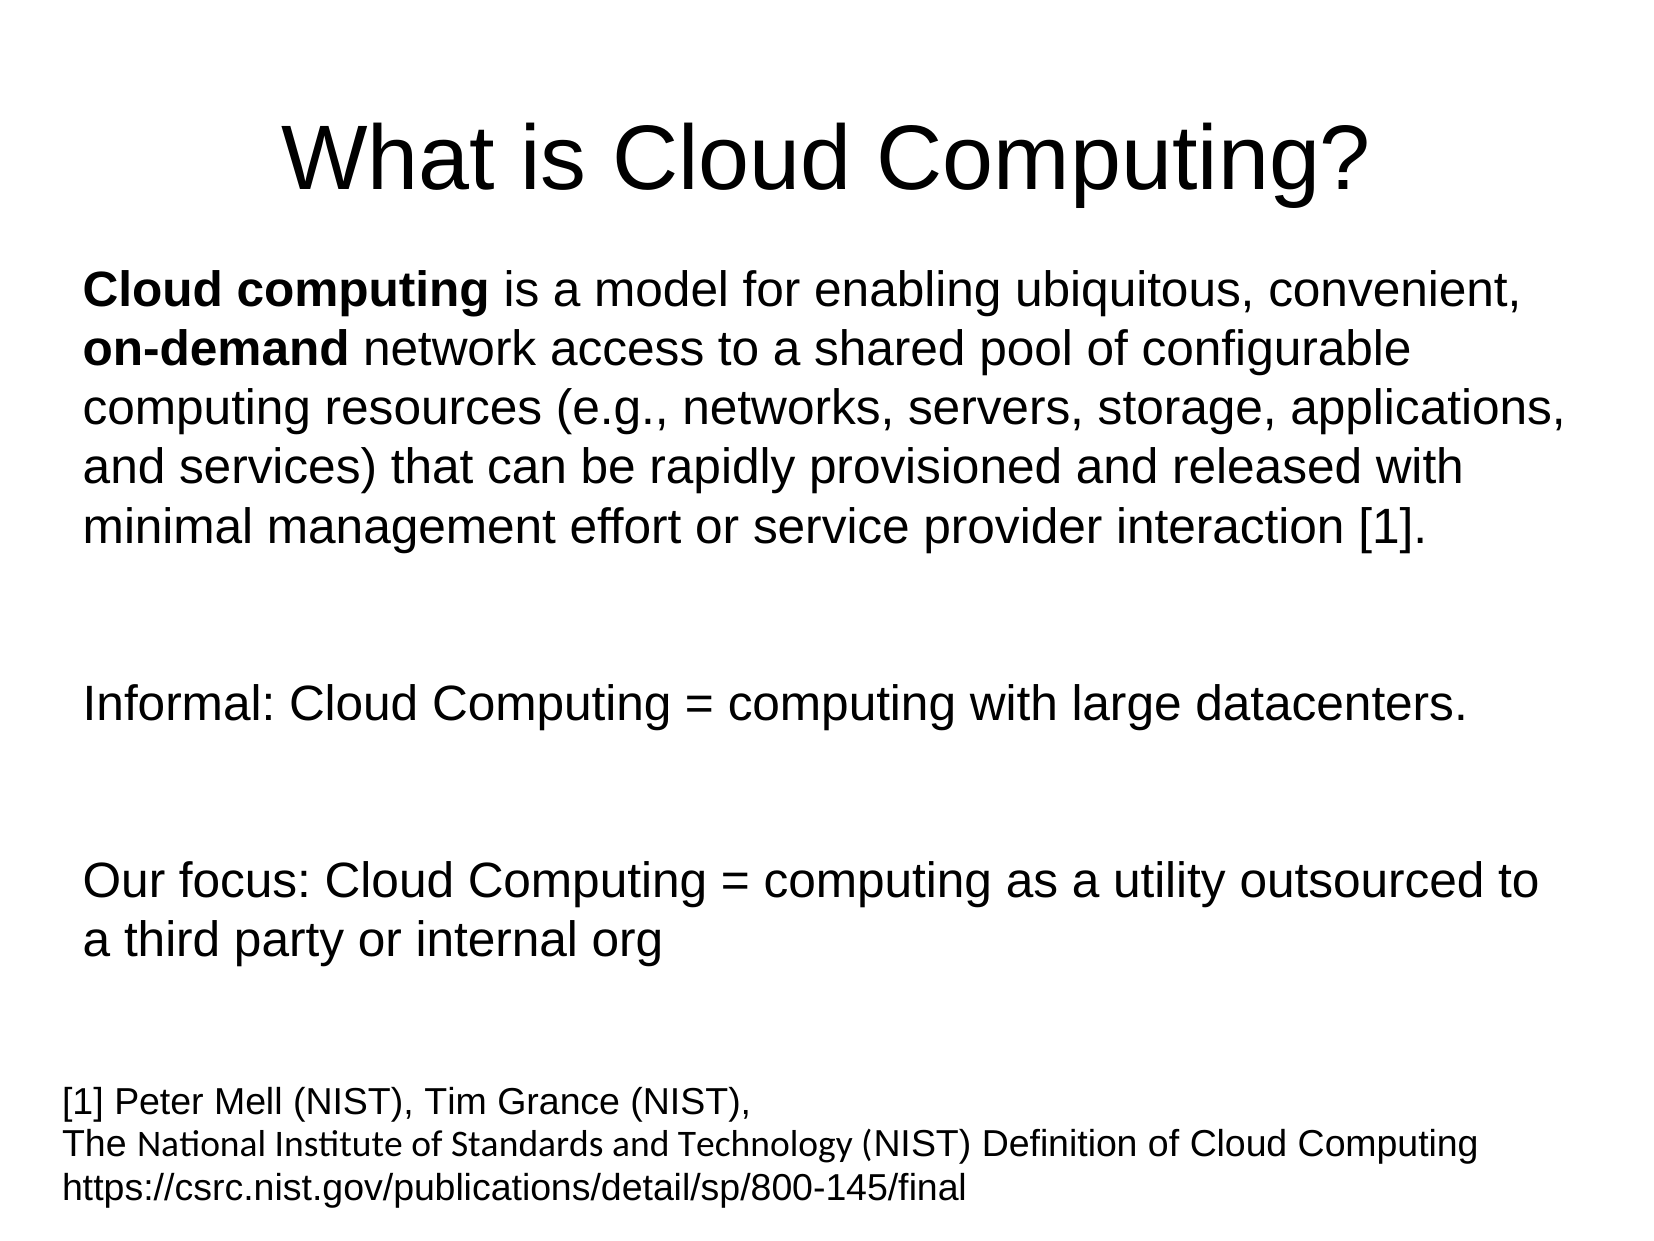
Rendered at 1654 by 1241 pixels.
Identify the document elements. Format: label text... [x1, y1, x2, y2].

text_box [1] Peter Mell (NIST), Tim Grance (NIST), The National Institute of Standards and Technology (NIST) Definition of Cloud Computing https://csrc.nist.gov/publications/detail/sp/800-145/final [47, 1073, 1620, 1241]
list Cloud computing is a model for enabling ubiquitous, convenient, on-demand network access to a shared pool of configurable computing resources (e.g., networks, servers, storage, applications, and services) that can be rapidly provisioned and released with minimal management effort or service provider interaction [1]. Informal: Cloud Computing = computing with large datacenters. Our focus: Cloud Computing = computing as a utility outsourced to a third party or internal org [82, 256, 1571, 1020]
title What is Cloud Computing? [82, 49, 1571, 256]
